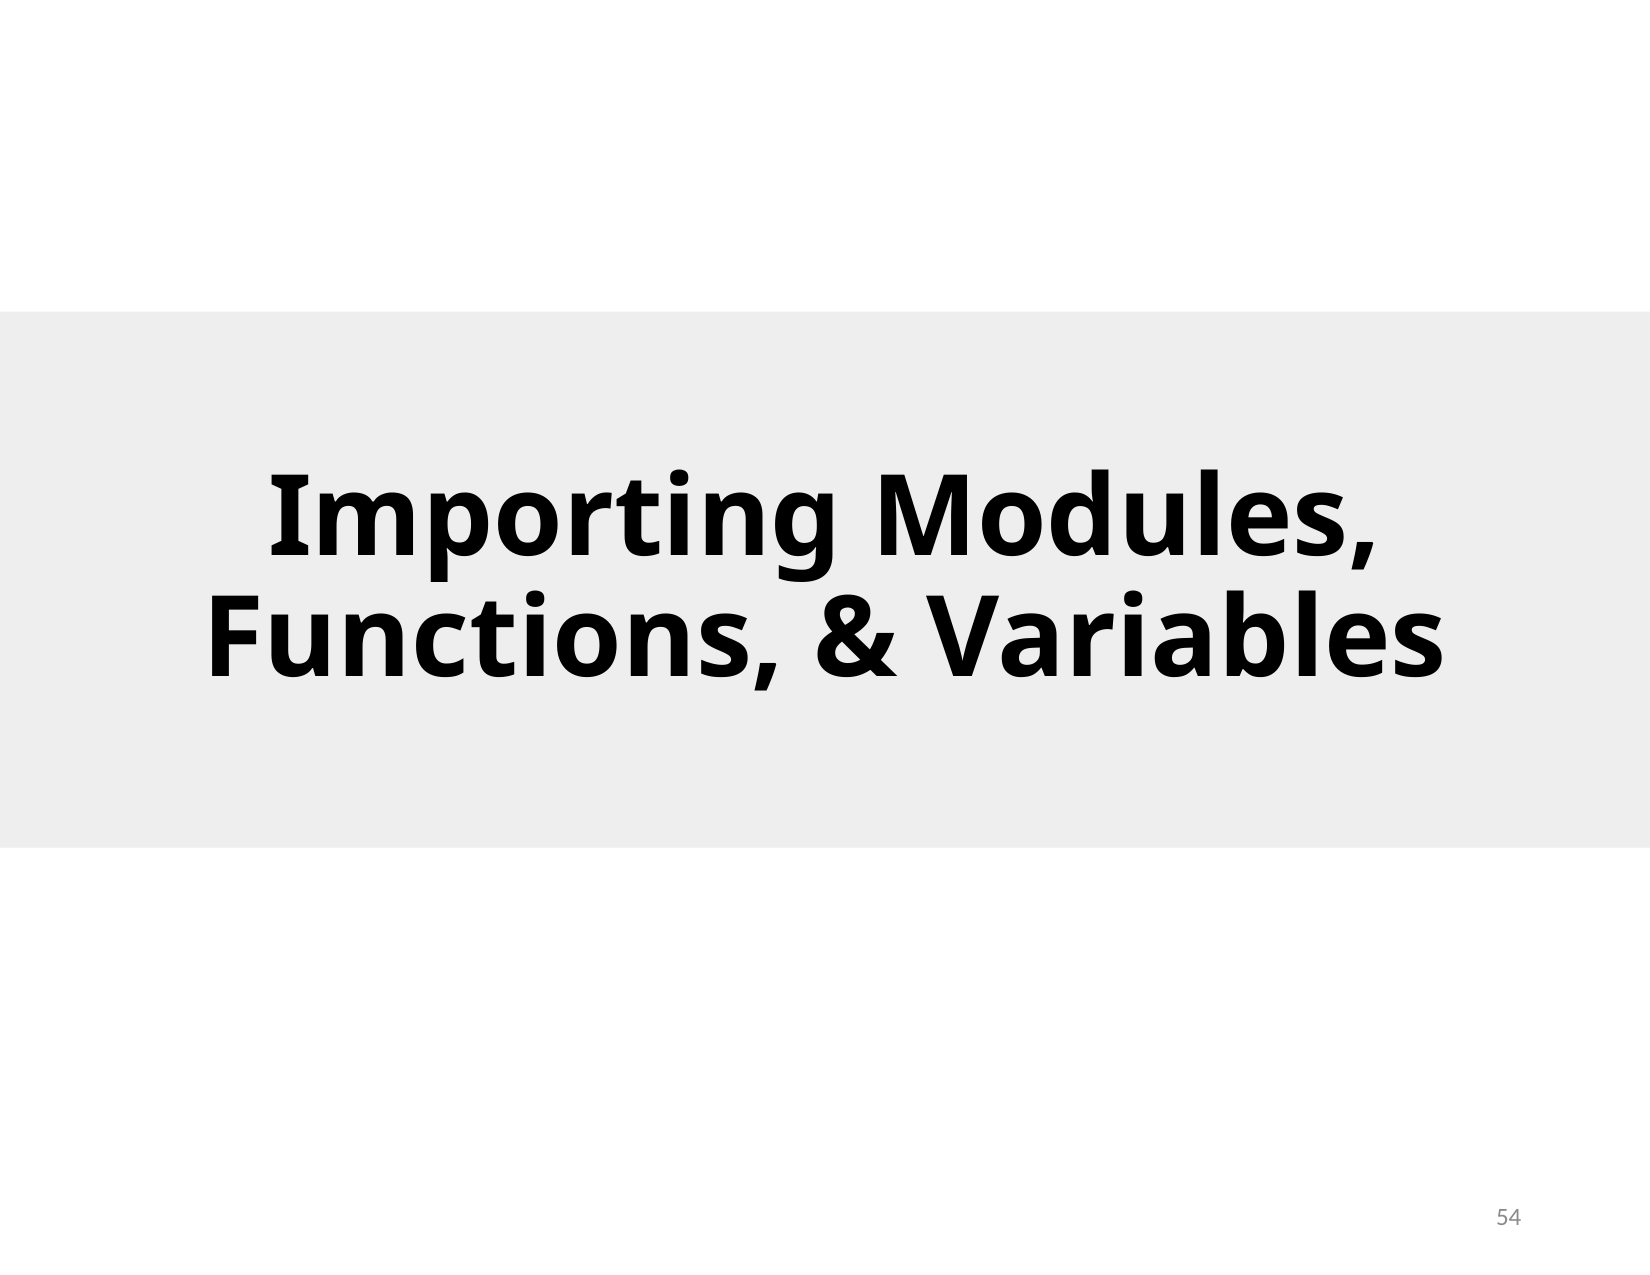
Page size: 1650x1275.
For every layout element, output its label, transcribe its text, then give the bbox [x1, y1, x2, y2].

title Importing Modules, Functions, & Variables [0, 311, 1650, 848]
